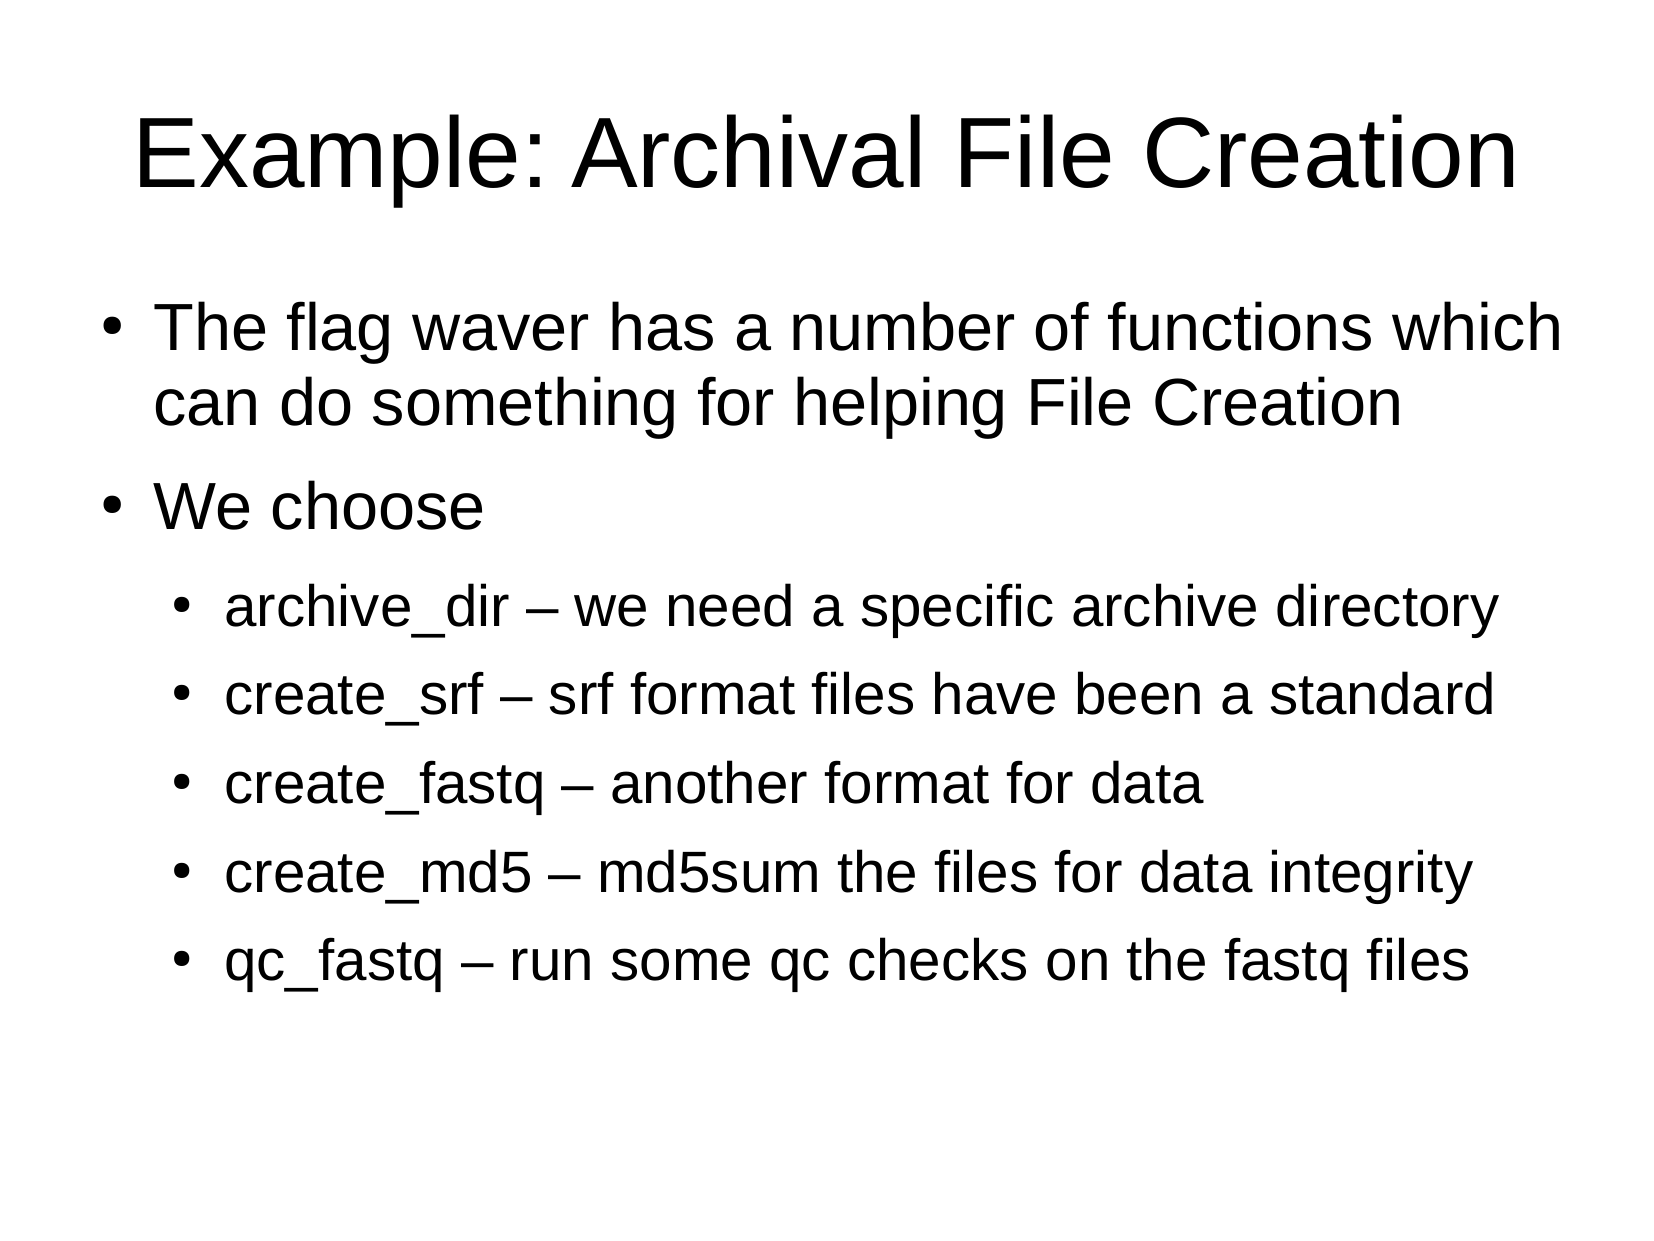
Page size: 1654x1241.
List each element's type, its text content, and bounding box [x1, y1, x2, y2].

title Example: Archival File Creation [82, 56, 1571, 250]
list The flag waver has a number of functions which can do something for helping File Creation We choose archive_dir – we need a specific archive directory create_srf – srf format files have been a standard create_fastq – another format for data create_md5 – md5sum the files for data integrity qc_fastq – run some qc checks on the fastq files [82, 290, 1571, 1109]
